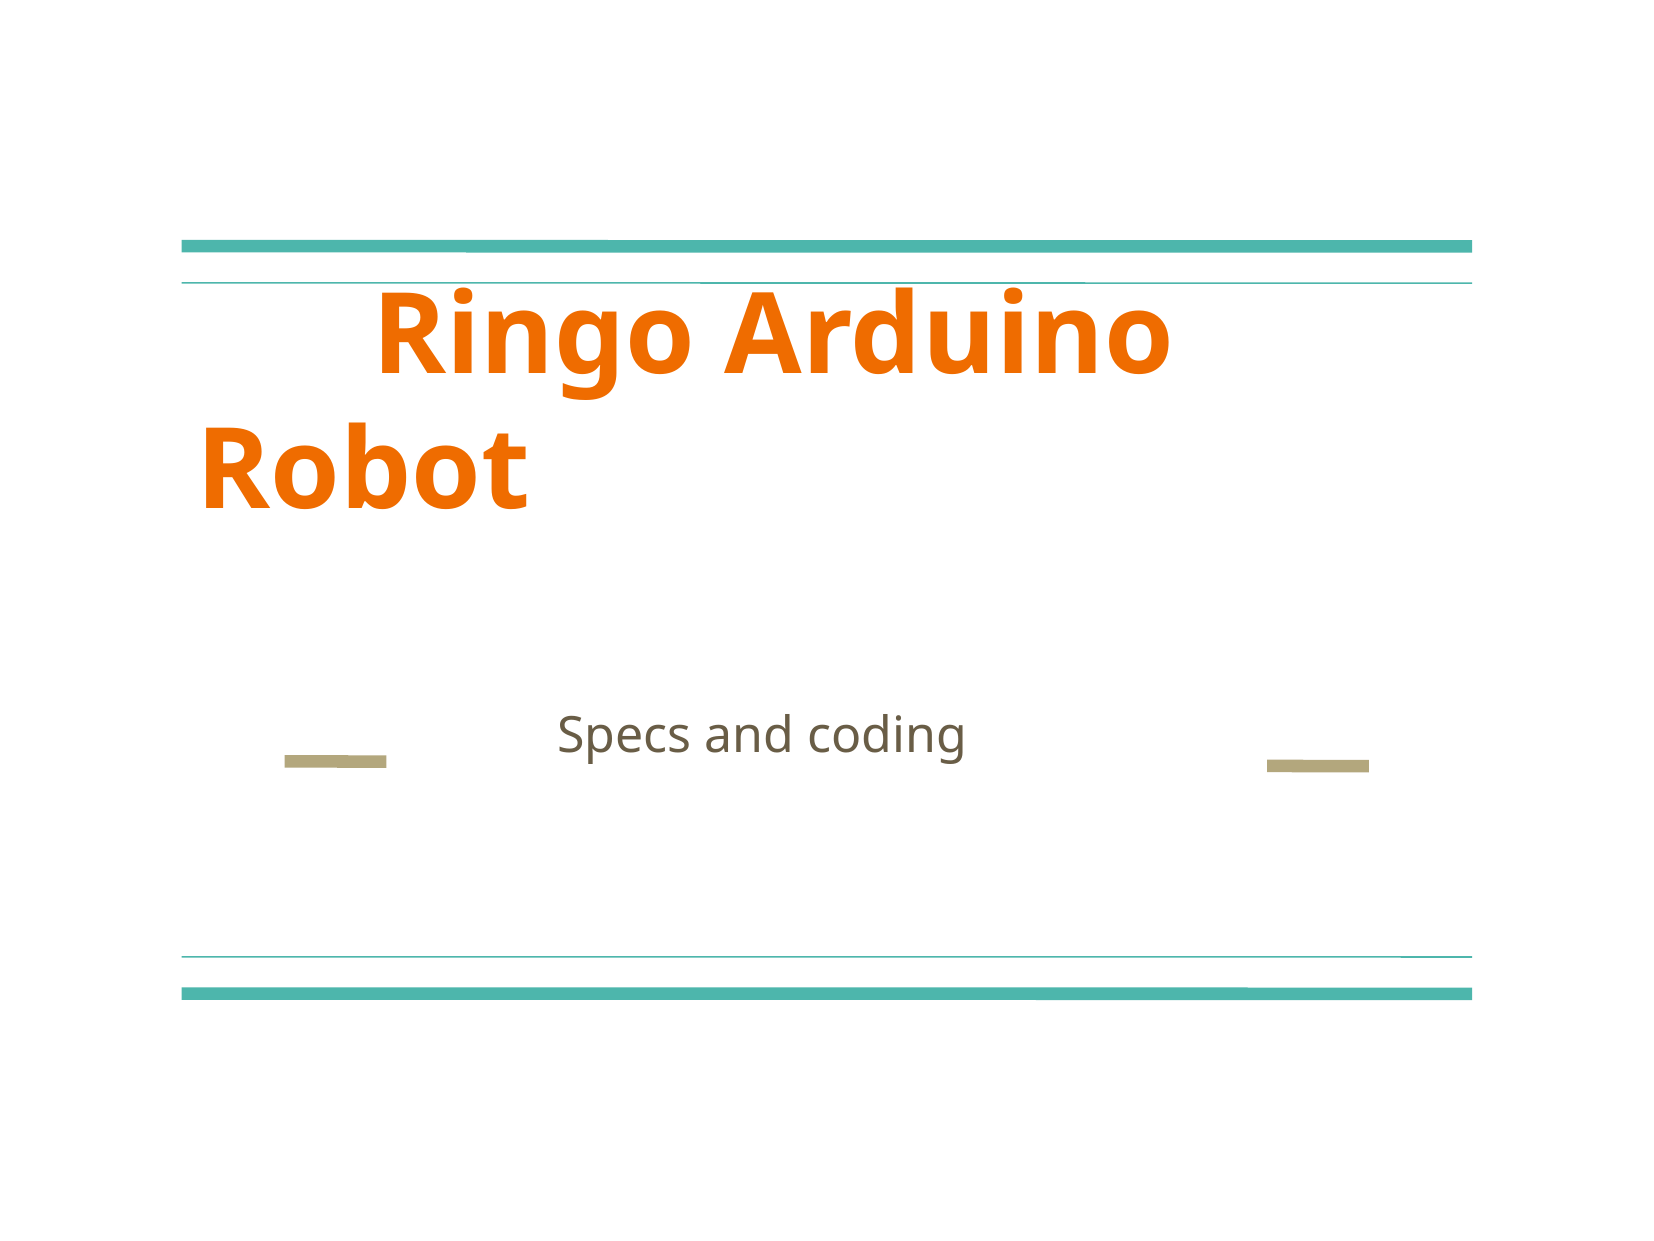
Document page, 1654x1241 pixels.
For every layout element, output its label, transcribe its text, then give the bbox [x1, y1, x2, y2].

subtitle Specs and coding [386, 687, 1268, 879]
title Ringo Arduino Robot [181, 300, 1473, 547]
